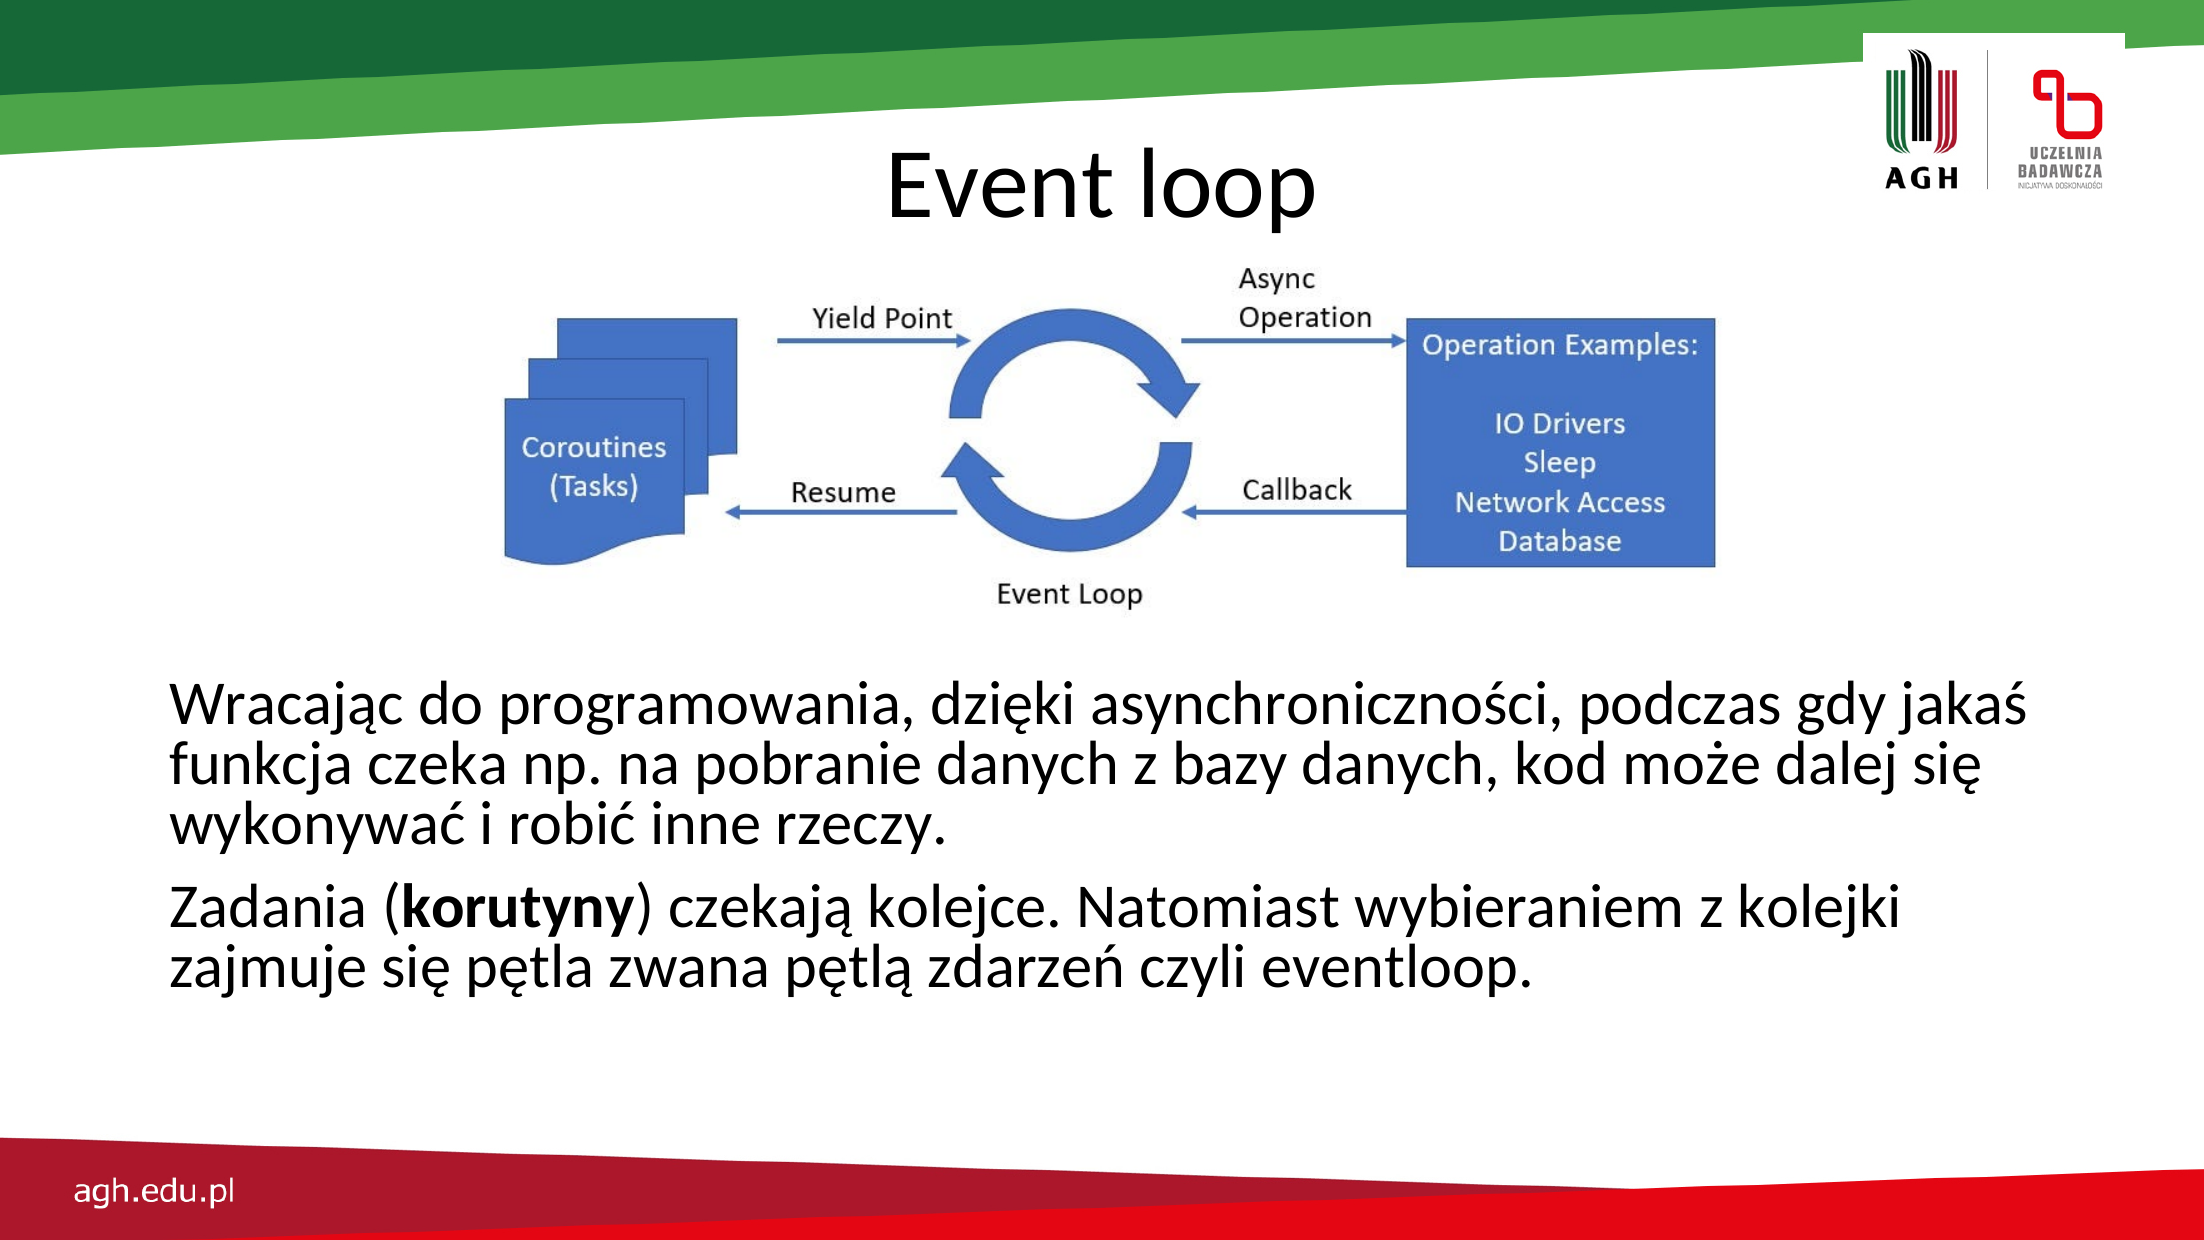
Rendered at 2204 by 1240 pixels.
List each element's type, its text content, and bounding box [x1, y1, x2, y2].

title Event loop [151, 65, 2053, 306]
picture [461, 257, 1743, 620]
list Wracając do programowania, dzięki asynchroniczności, podczas gdy jakaś funkcja czeka np. na pobranie danych z bazy danych, kod może dalej się wykonywać i robić inne rzeczy. Zadania (korutyny) czekają kolejce. Natomiast wybieraniem z kolejki zajmuje się pętla zwana pętlą zdarzeń czyli eventloop. [154, 668, 2056, 1036]
